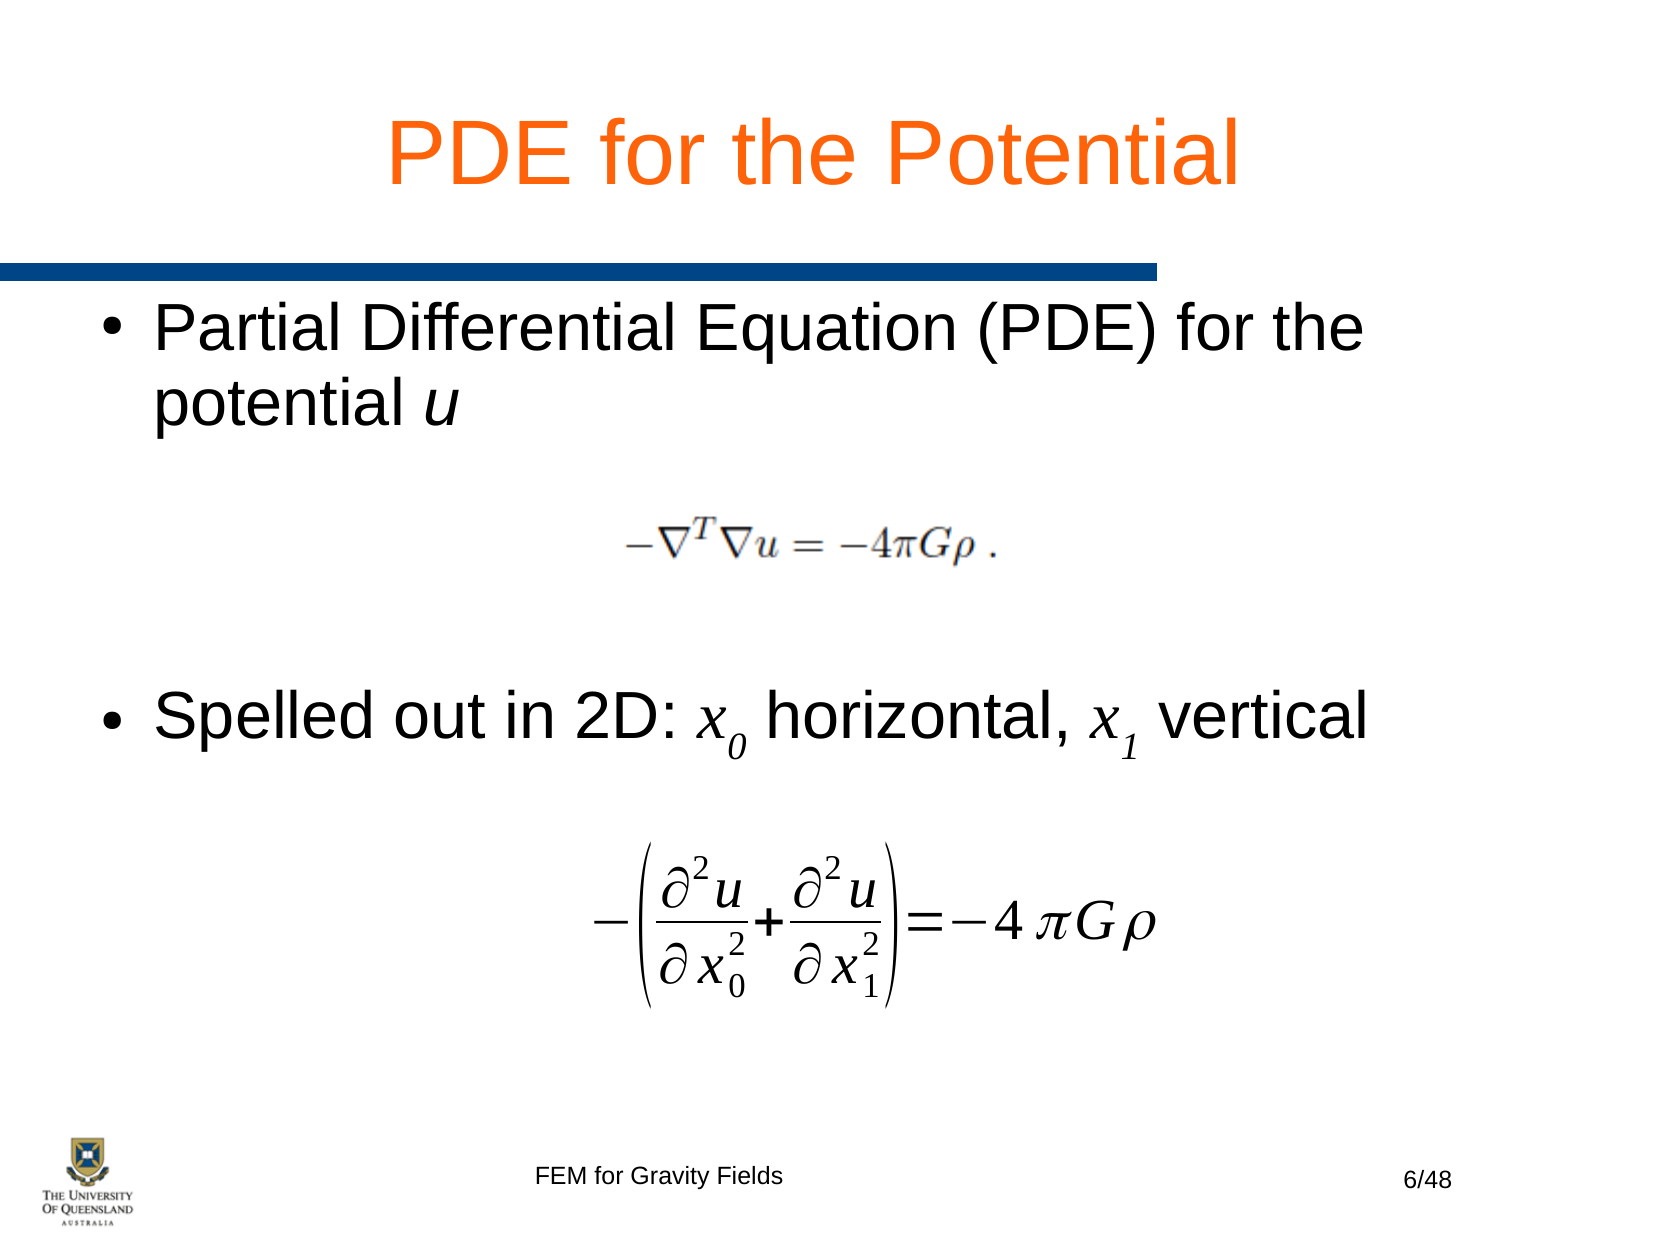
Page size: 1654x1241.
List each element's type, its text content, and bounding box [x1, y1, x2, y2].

picture [35, 1133, 142, 1235]
title PDE for the Potential [82, 49, 1571, 257]
list Partial Differential Equation (PDE) for the potential u Spelled out in 2D: x0 horizontal, x1 vertical [82, 290, 1571, 1010]
picture [595, 487, 1042, 586]
chart [582, 839, 1161, 1014]
